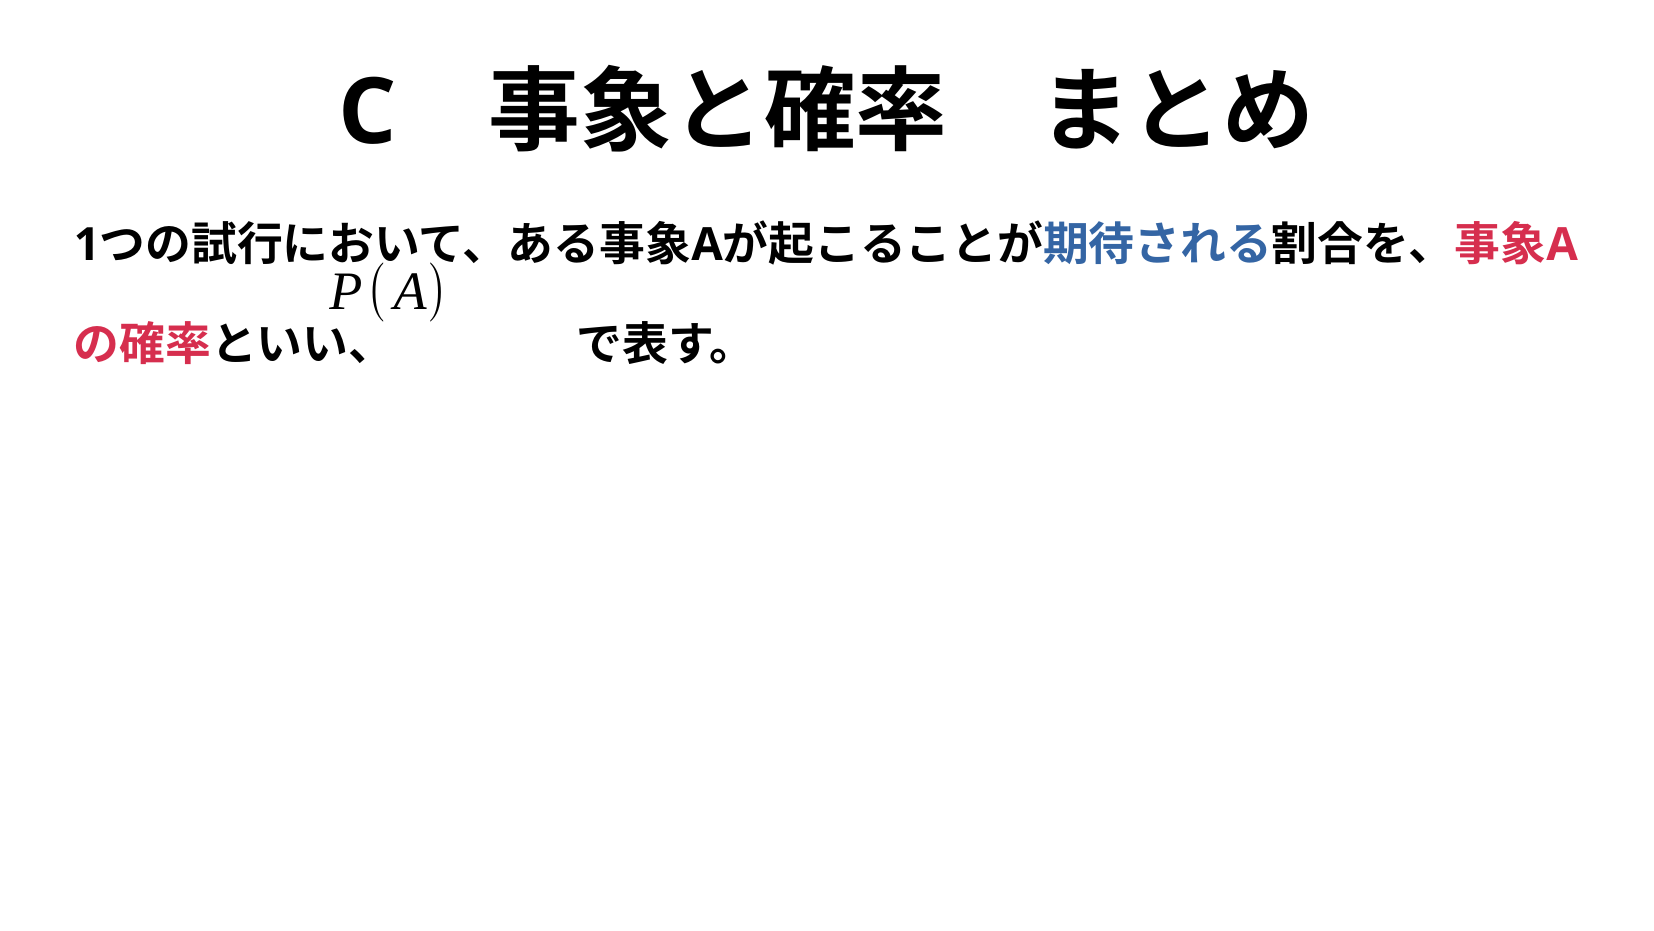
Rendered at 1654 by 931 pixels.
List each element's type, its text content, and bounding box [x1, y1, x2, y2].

text_box 1つの試行において、ある事象Aが起こることが期待される割合を、事象Aの確率といい、 で表す。 [59, 167, 1625, 556]
title C 事象と確率 まとめ [29, 29, 1625, 178]
